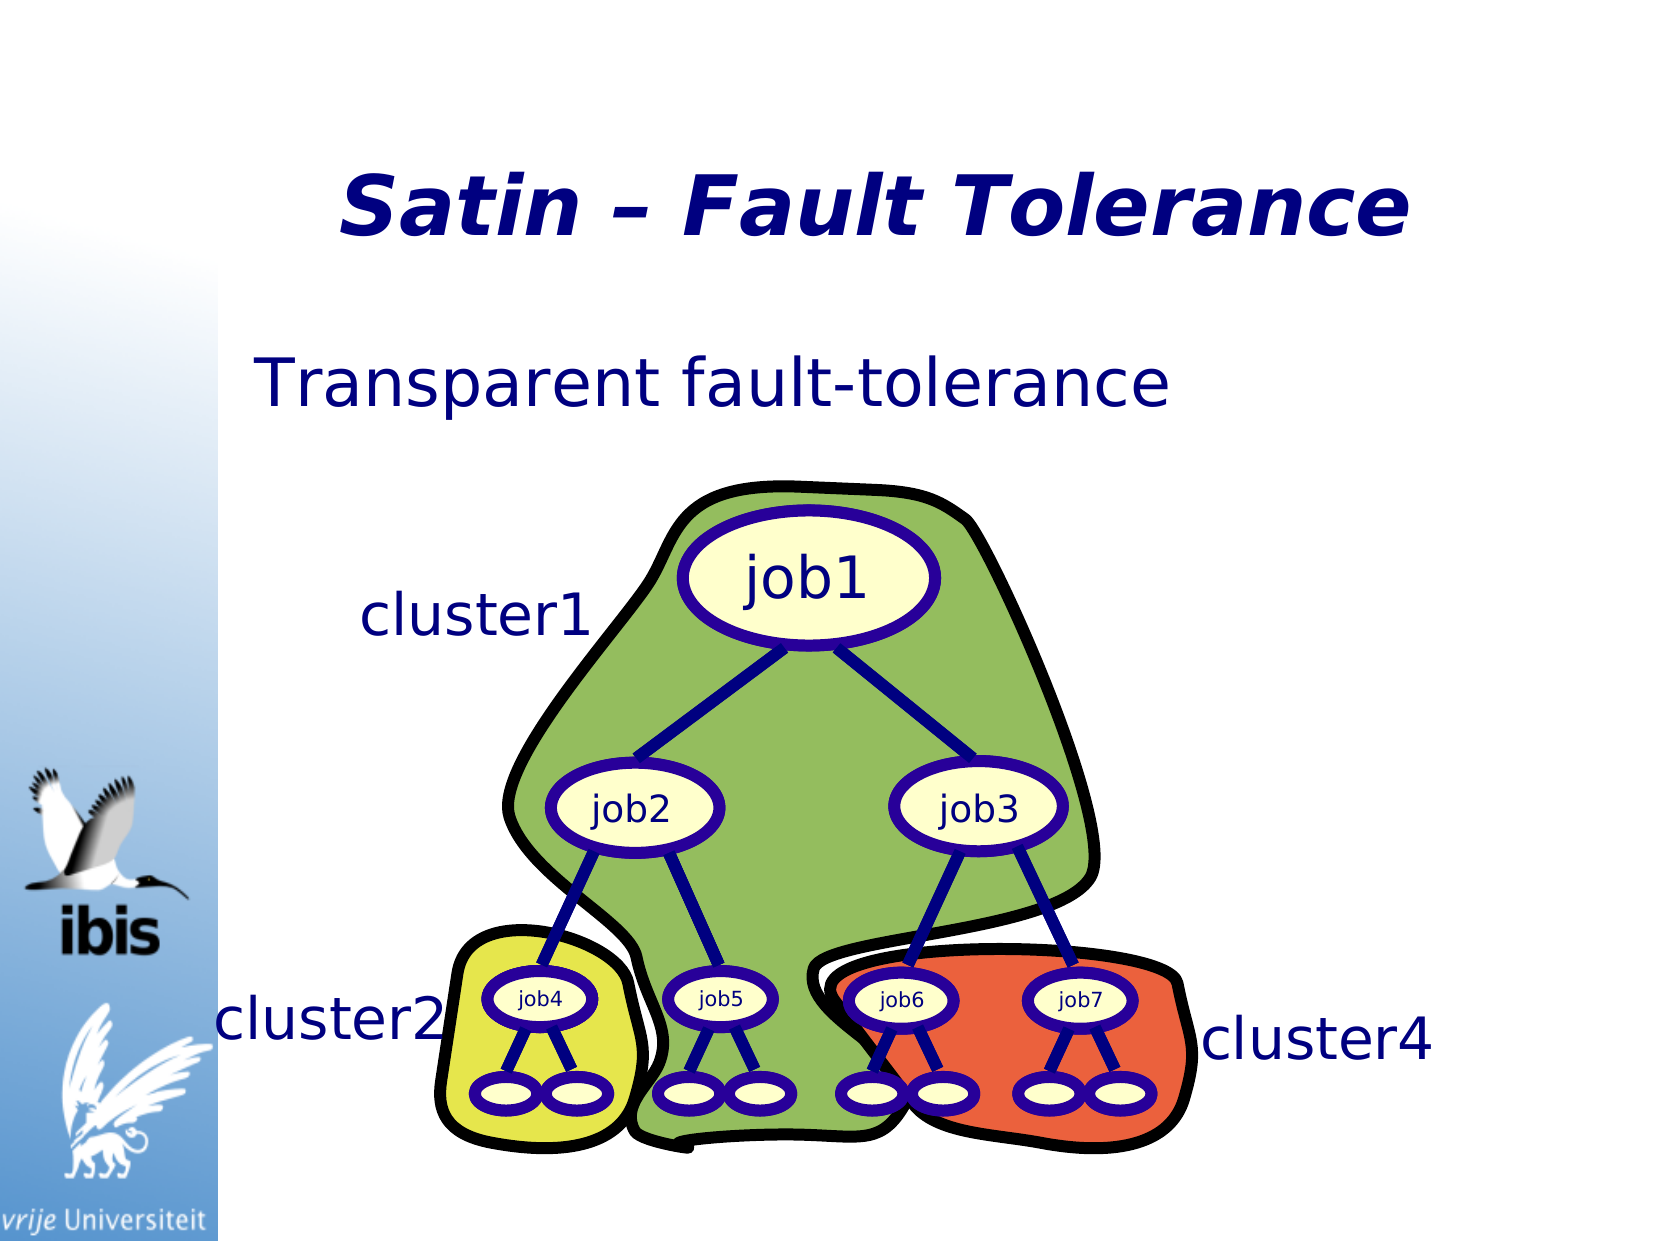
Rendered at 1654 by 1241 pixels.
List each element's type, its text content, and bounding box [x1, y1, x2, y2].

text_box [545, 1076, 609, 1111]
picture [0, 0, 218, 1241]
text_box [894, 761, 1063, 852]
text_box job3 [938, 788, 1046, 834]
text_box [1018, 1076, 1081, 1111]
text_box job5 [699, 986, 766, 1016]
text_box cluster4 [1200, 1005, 1436, 1074]
text_box cluster1 [359, 580, 595, 649]
text_box cluster2 [213, 985, 449, 1054]
text_box [657, 1076, 721, 1111]
text_box [1088, 1076, 1152, 1111]
text_box job2 [591, 788, 699, 834]
text_box [682, 510, 936, 646]
text_box [848, 972, 954, 1029]
text_box [668, 971, 773, 1028]
text_box job1 [744, 544, 871, 613]
text_box job4 [518, 986, 585, 1016]
text_box job6 [879, 988, 947, 1017]
list Transparent fault-tolerance [236, 344, 1534, 1196]
text_box [911, 1076, 975, 1111]
text_box [550, 762, 720, 853]
text_box [840, 1076, 904, 1111]
text_box [1027, 972, 1133, 1029]
text_box job7 [1058, 988, 1126, 1017]
title Satin – Fault Tolerance [219, 102, 1534, 311]
text_box [474, 1076, 538, 1111]
text_box [728, 1076, 792, 1111]
text_box [487, 970, 593, 1028]
